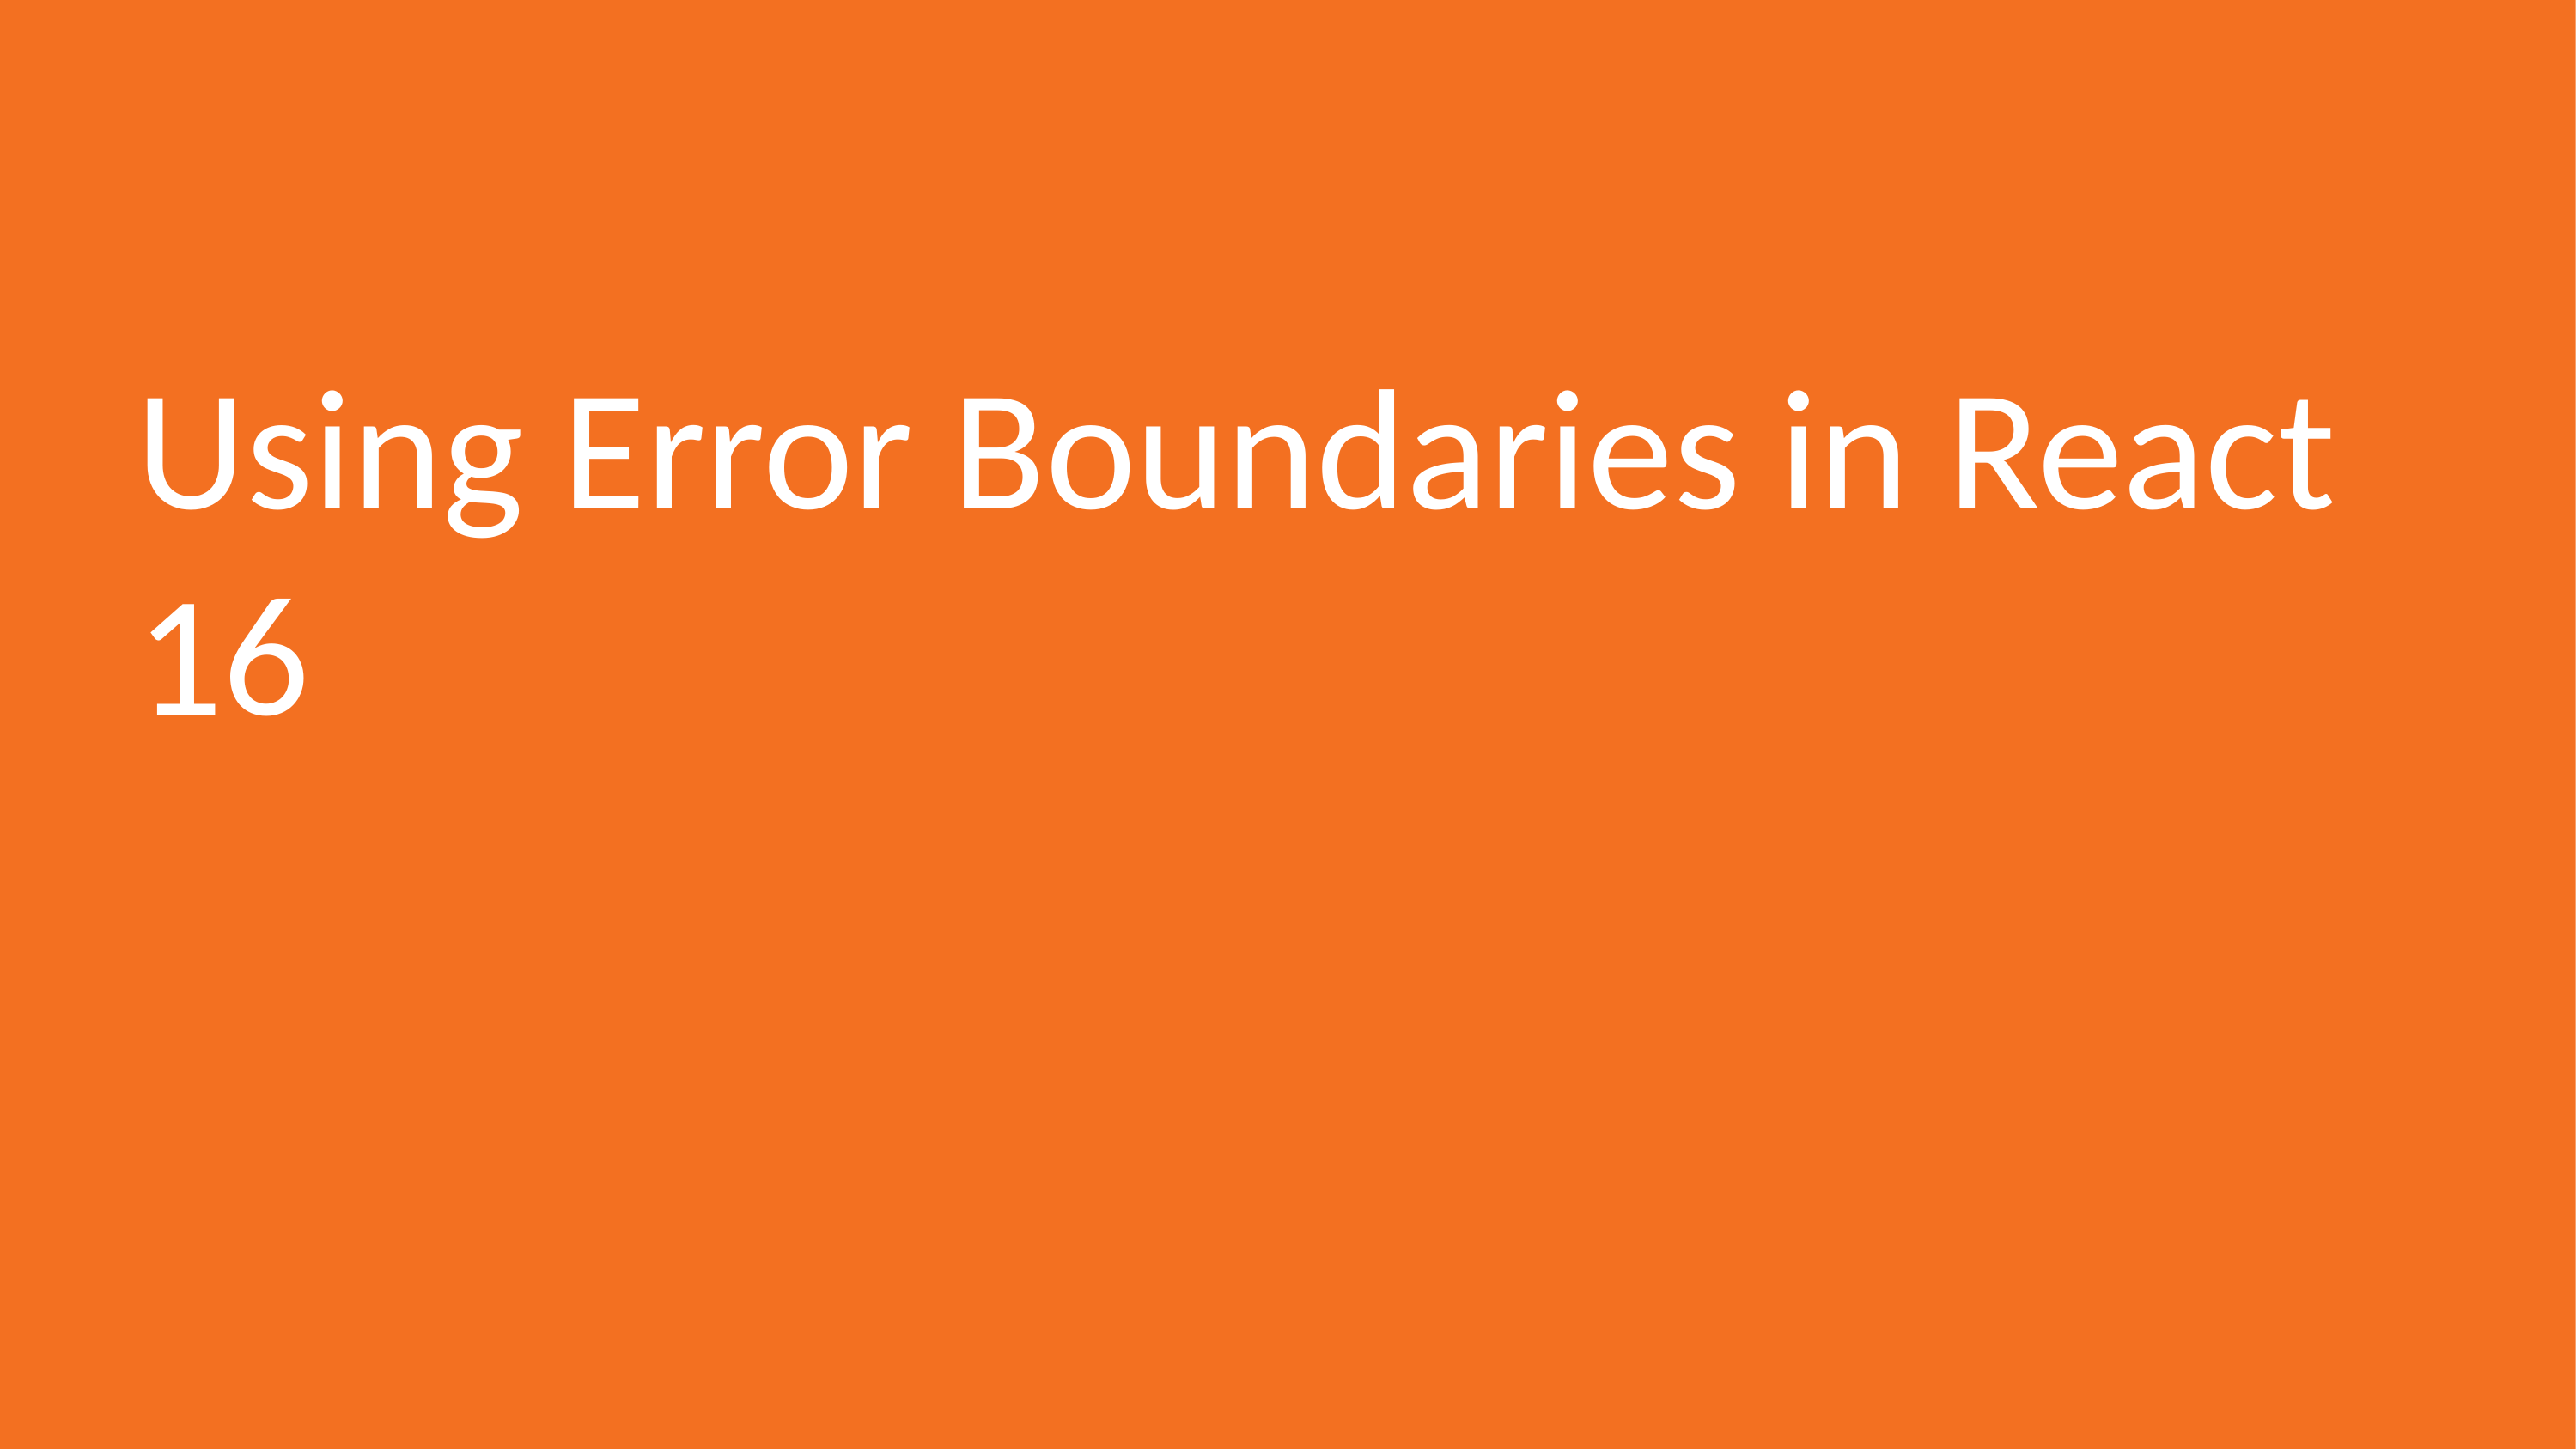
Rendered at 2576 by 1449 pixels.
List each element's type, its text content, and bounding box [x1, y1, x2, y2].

title Using Error Boundaries in React 16 [110, 512, 2427, 776]
